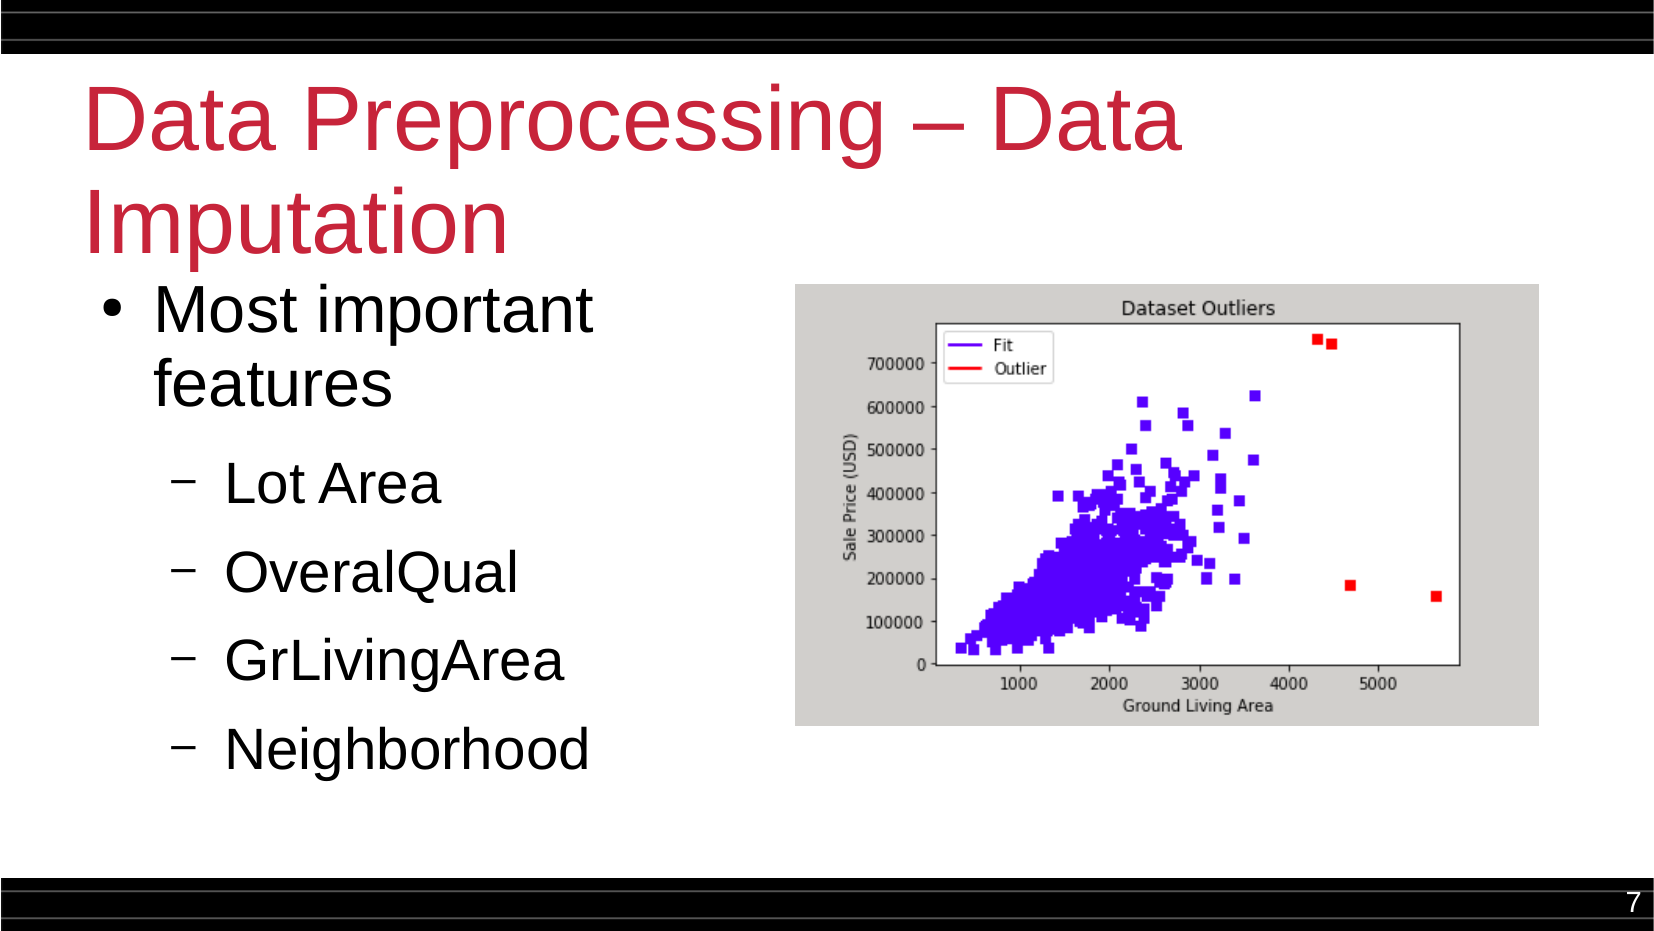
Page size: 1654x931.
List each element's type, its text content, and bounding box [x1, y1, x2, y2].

picture [1, 878, 1654, 931]
picture [795, 284, 1539, 726]
picture [1, 0, 1654, 54]
title Data Preprocessing – Data Imputation [82, 67, 1571, 273]
list Most important features Lot Area OveralQual GrLivingArea Neighborhood [82, 271, 781, 851]
